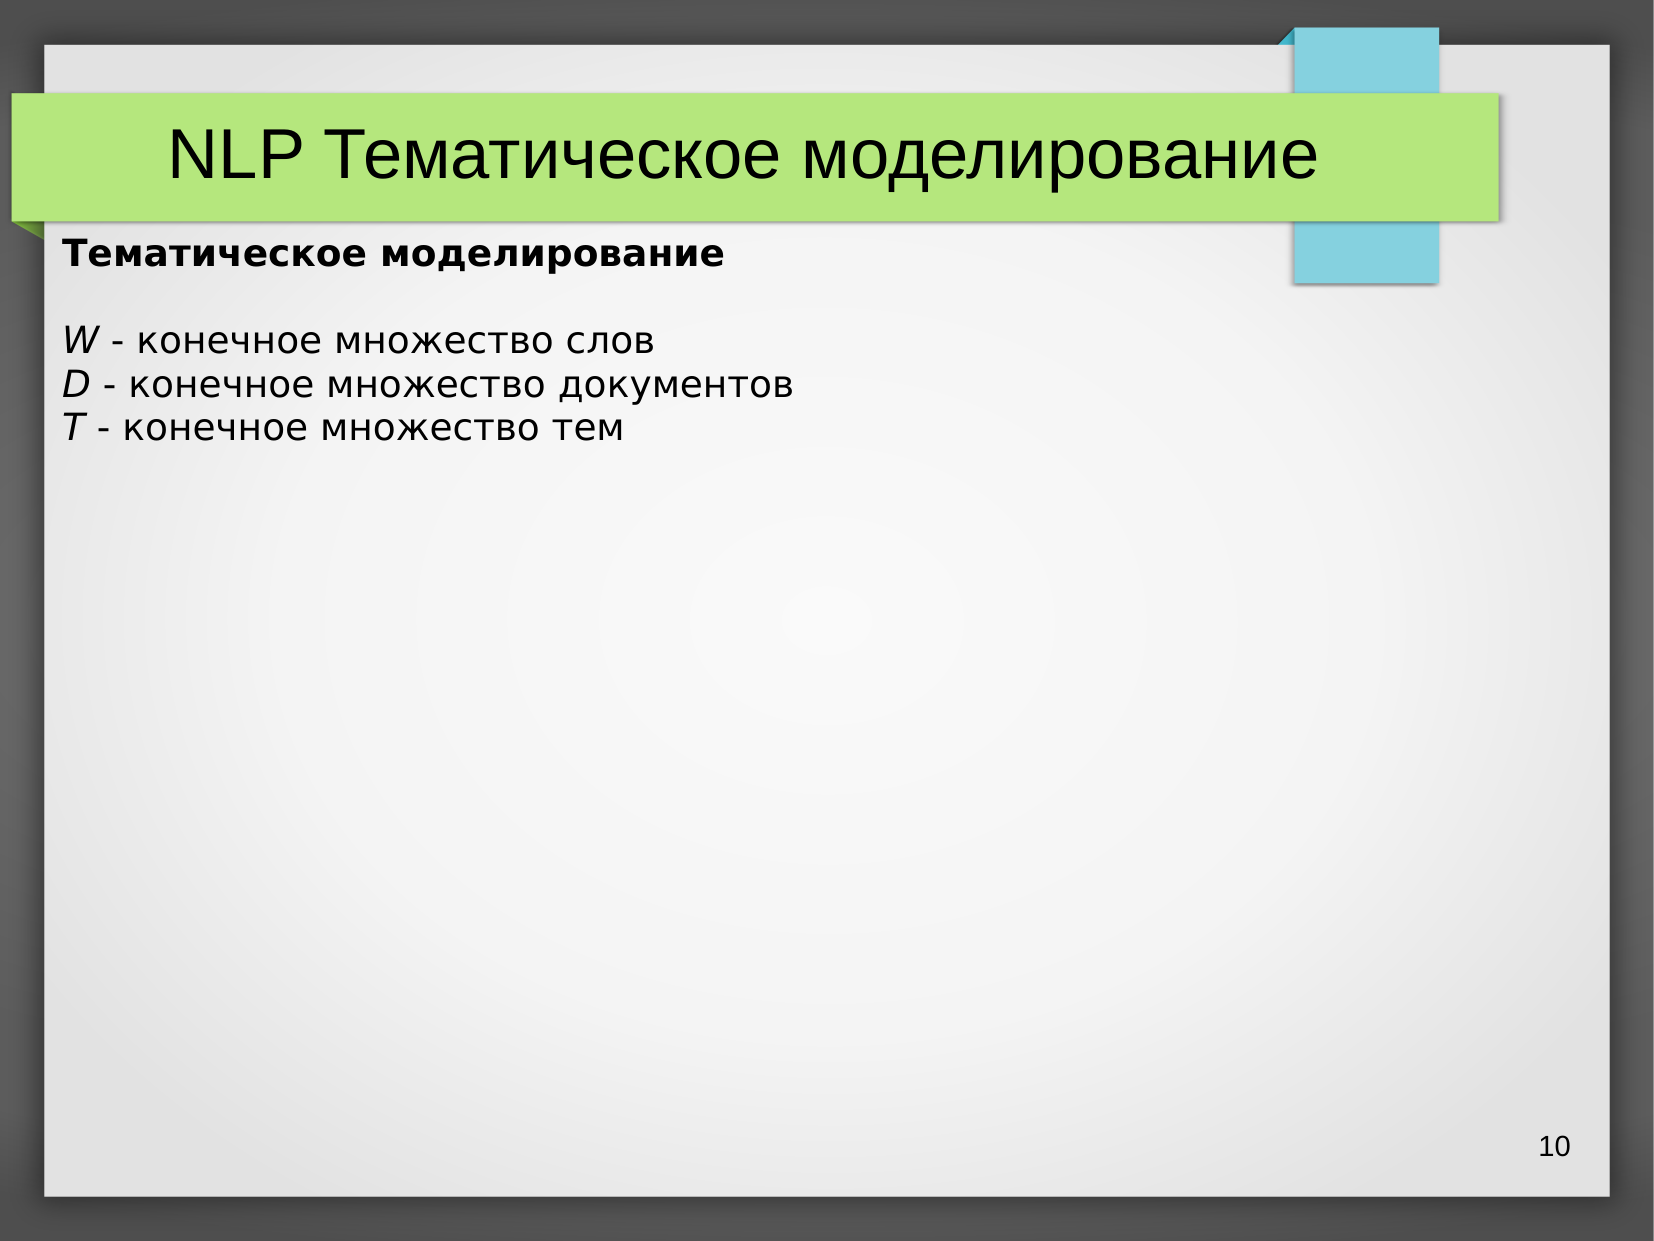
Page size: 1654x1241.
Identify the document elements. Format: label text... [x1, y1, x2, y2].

title NLP Тематическое моделирование [82, 114, 1406, 194]
text_box Тематическое моделирование W - конечное множество слов D - конечное множество документов T - конечное множество тем [47, 224, 1595, 1154]
picture [0, 0, 1654, 1241]
